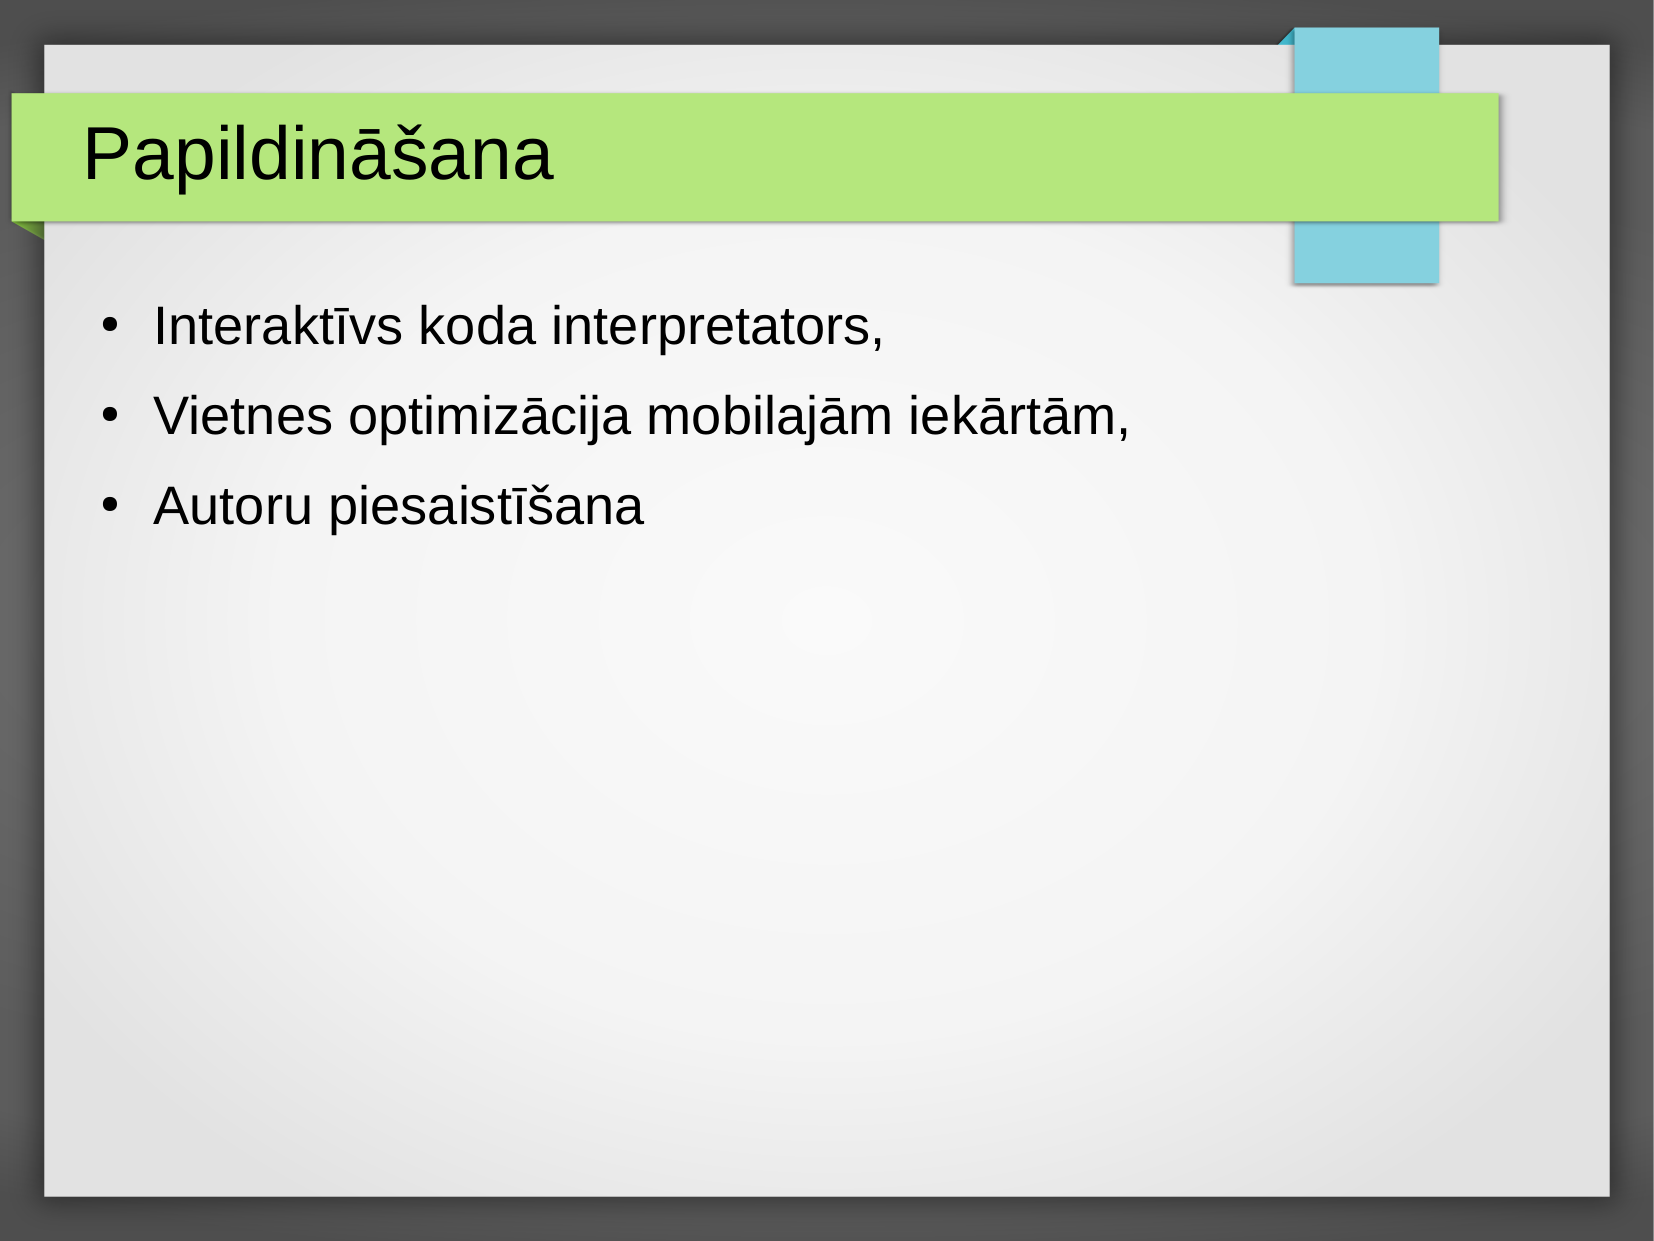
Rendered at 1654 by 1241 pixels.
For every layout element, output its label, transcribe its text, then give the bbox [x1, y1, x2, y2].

title Papildināšana [82, 94, 1264, 213]
list Interaktīvs koda interpretators, Vietnes optimizācija mobilajām iekārtām, Autoru piesaistīšana [82, 295, 1571, 1015]
picture [0, 0, 1654, 1241]
